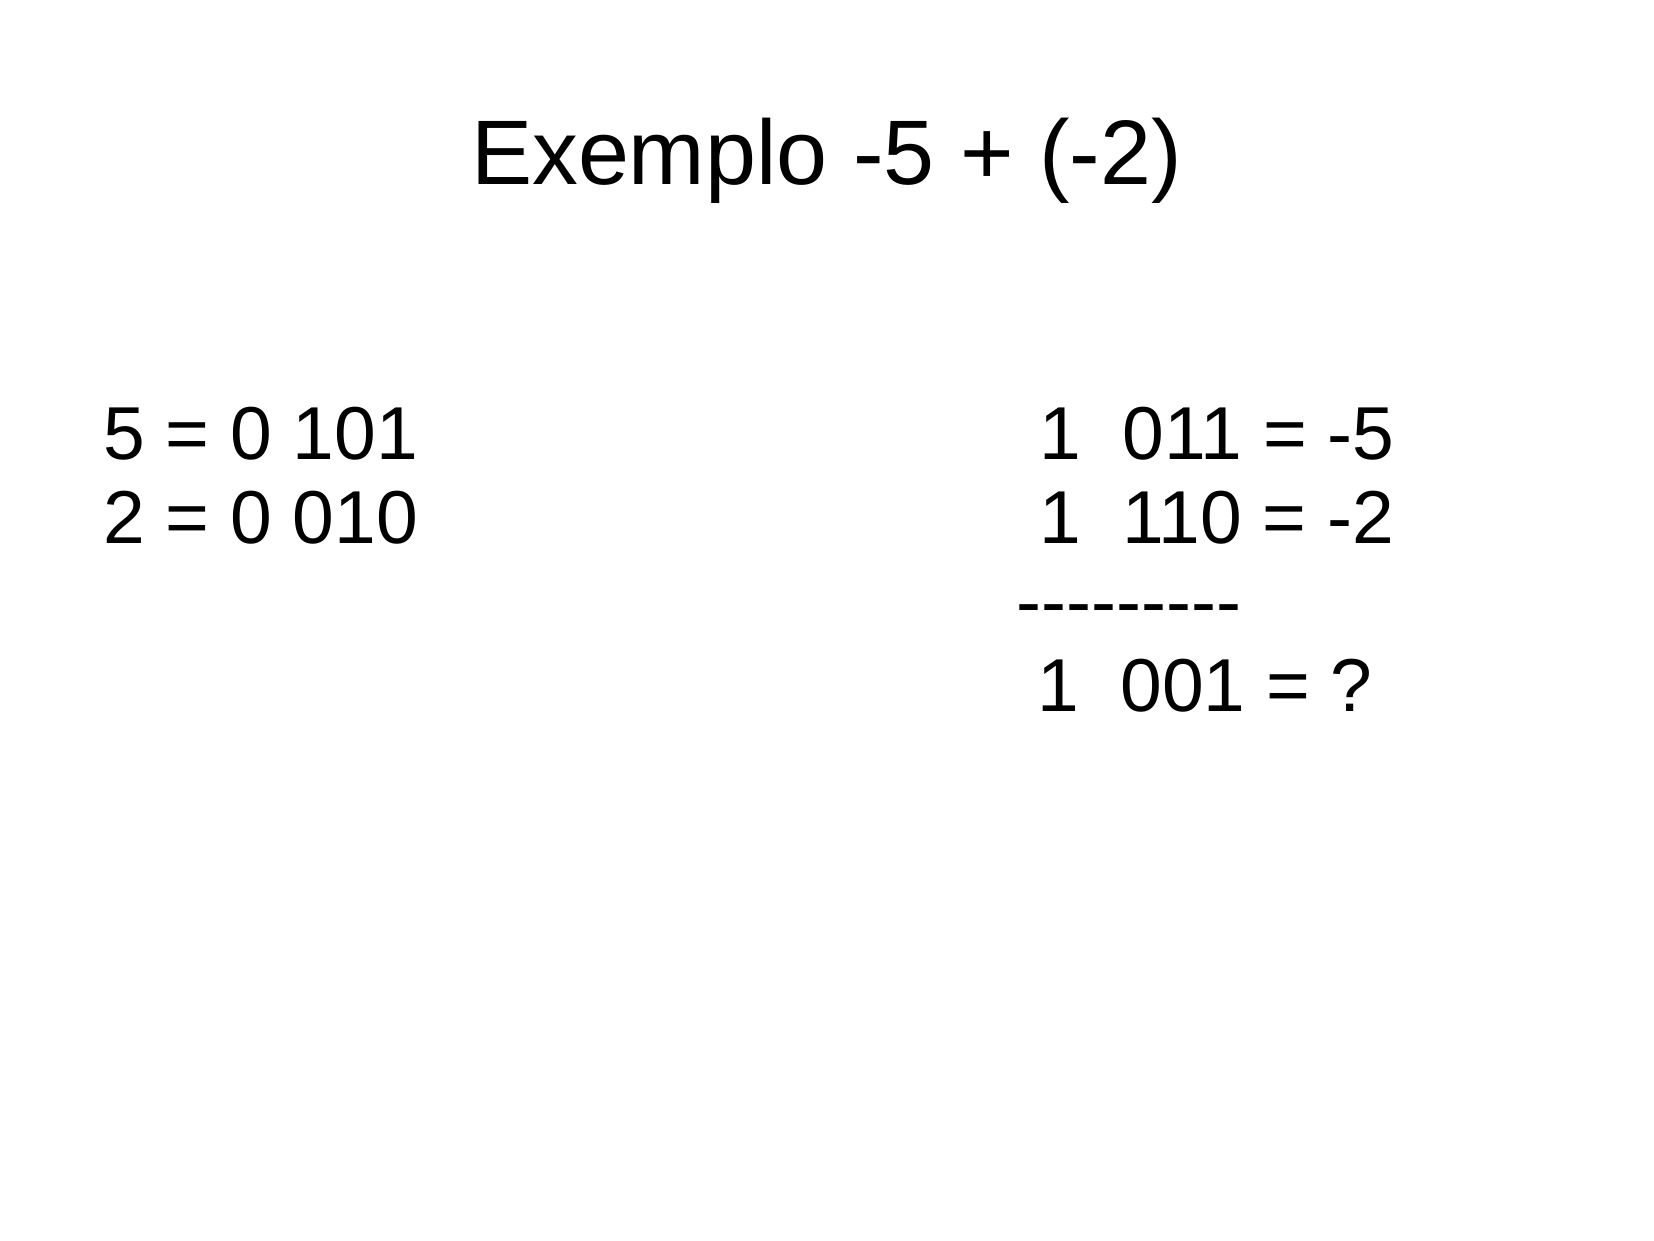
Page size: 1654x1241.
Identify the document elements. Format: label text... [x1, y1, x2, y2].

text_box 5 = 0 101 1 011 = -5 2 = 0 010 1 110 = -2 --------- 1 001 = ? [88, 383, 1479, 957]
title Exemplo -5 + (-2) [82, 49, 1571, 257]
